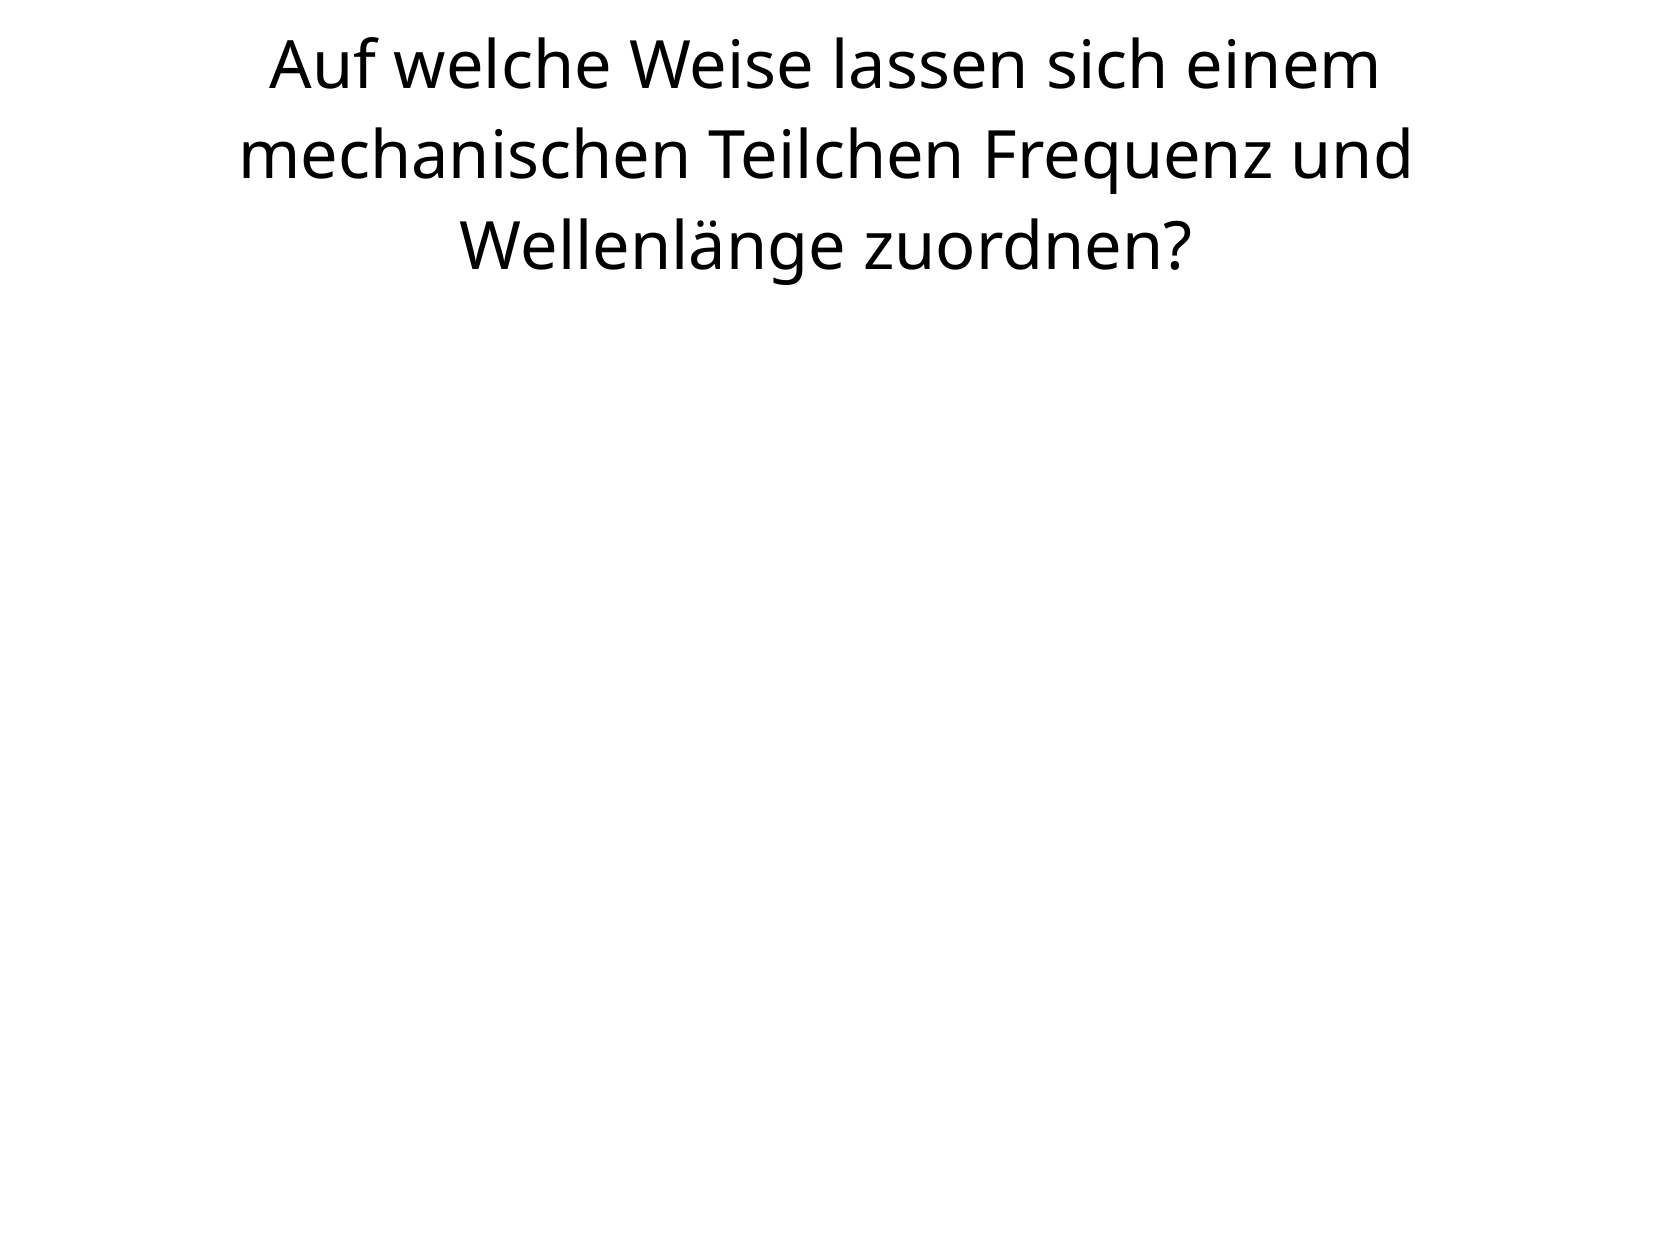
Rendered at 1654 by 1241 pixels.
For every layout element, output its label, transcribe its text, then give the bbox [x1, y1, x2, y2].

title Auf welche Weise lassen sich einem mechanischen Teilchen Frequenz und Wellenlänge zuordnen? [82, 49, 1571, 257]
